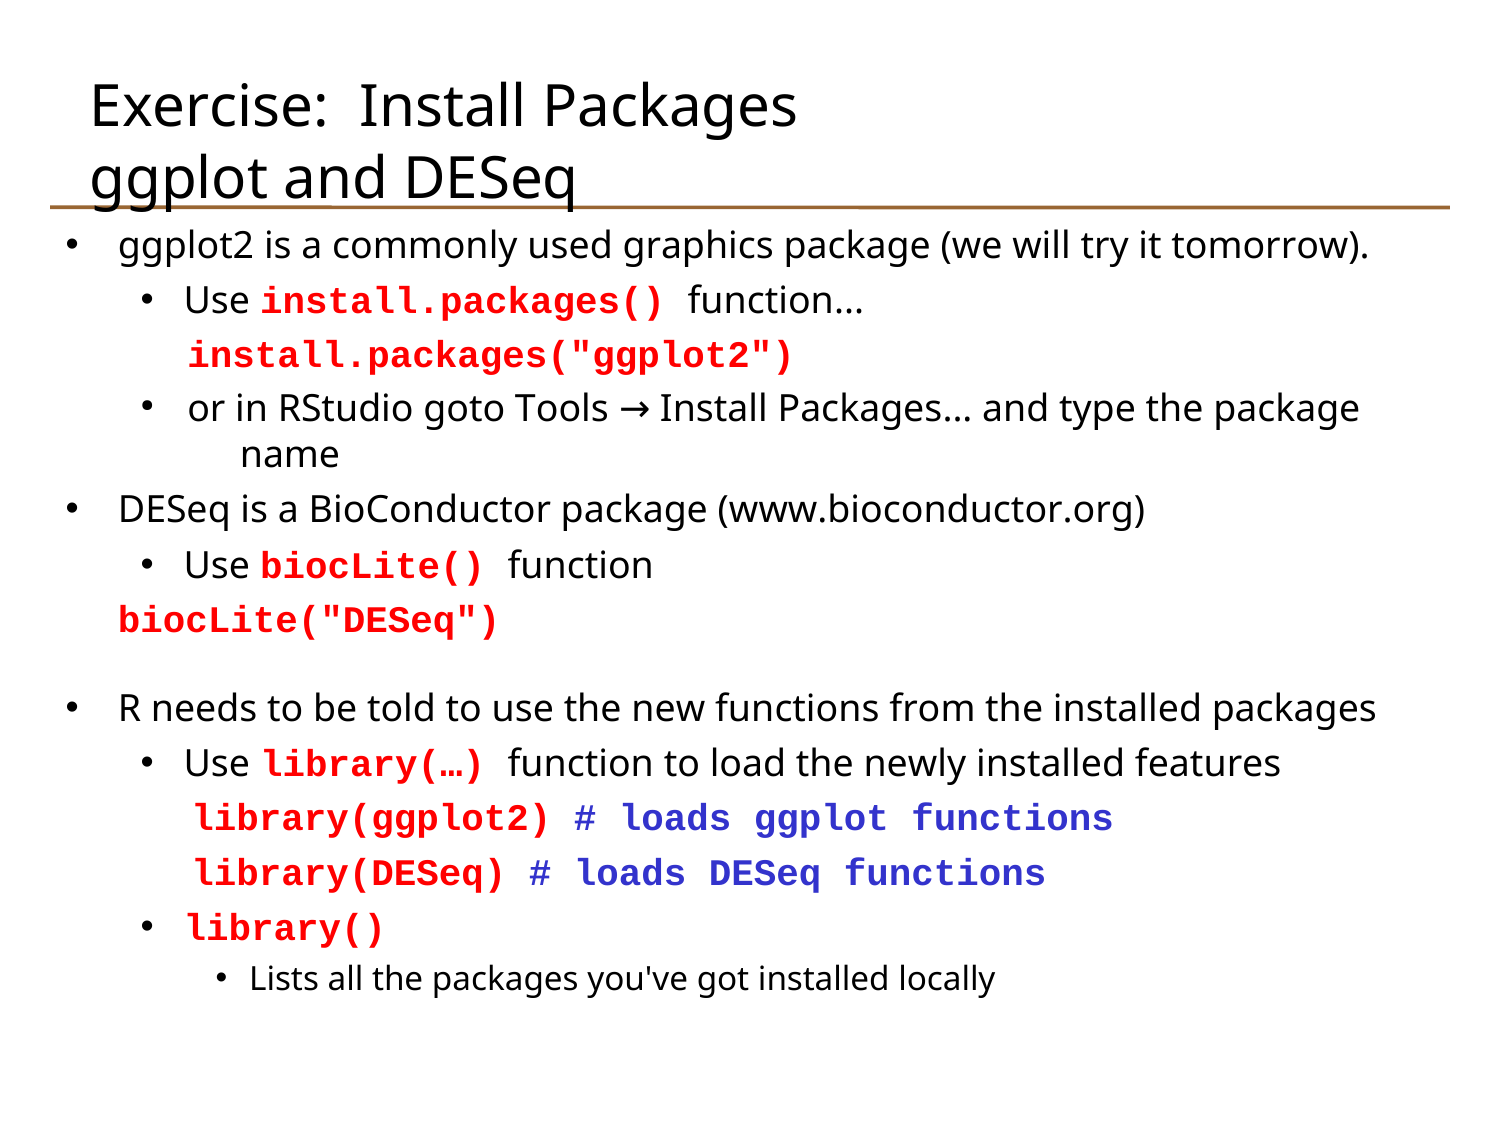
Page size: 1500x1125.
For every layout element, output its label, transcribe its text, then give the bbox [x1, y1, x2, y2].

text_box ggplot2 is a commonly used graphics package (we will try it tomorrow). Use install.packages() function... install.packages("ggplot2") or in RStudio goto Tools → Install Packages... and type the package name DESeq is a BioConductor package (www.bioconductor.org) Use biocLite() function biocLite("DESeq") R needs to be told to use the new functions from the installed packages Use library(…) function to load the newly installed features library(ggplot2) # loads ggplot functions library(DESeq) # loads DESeq functions library() Lists all the packages you've got installed locally [65, 219, 1416, 963]
text_box Exercise: Install Packages ggplot and DESeq [75, 44, 1425, 233]
